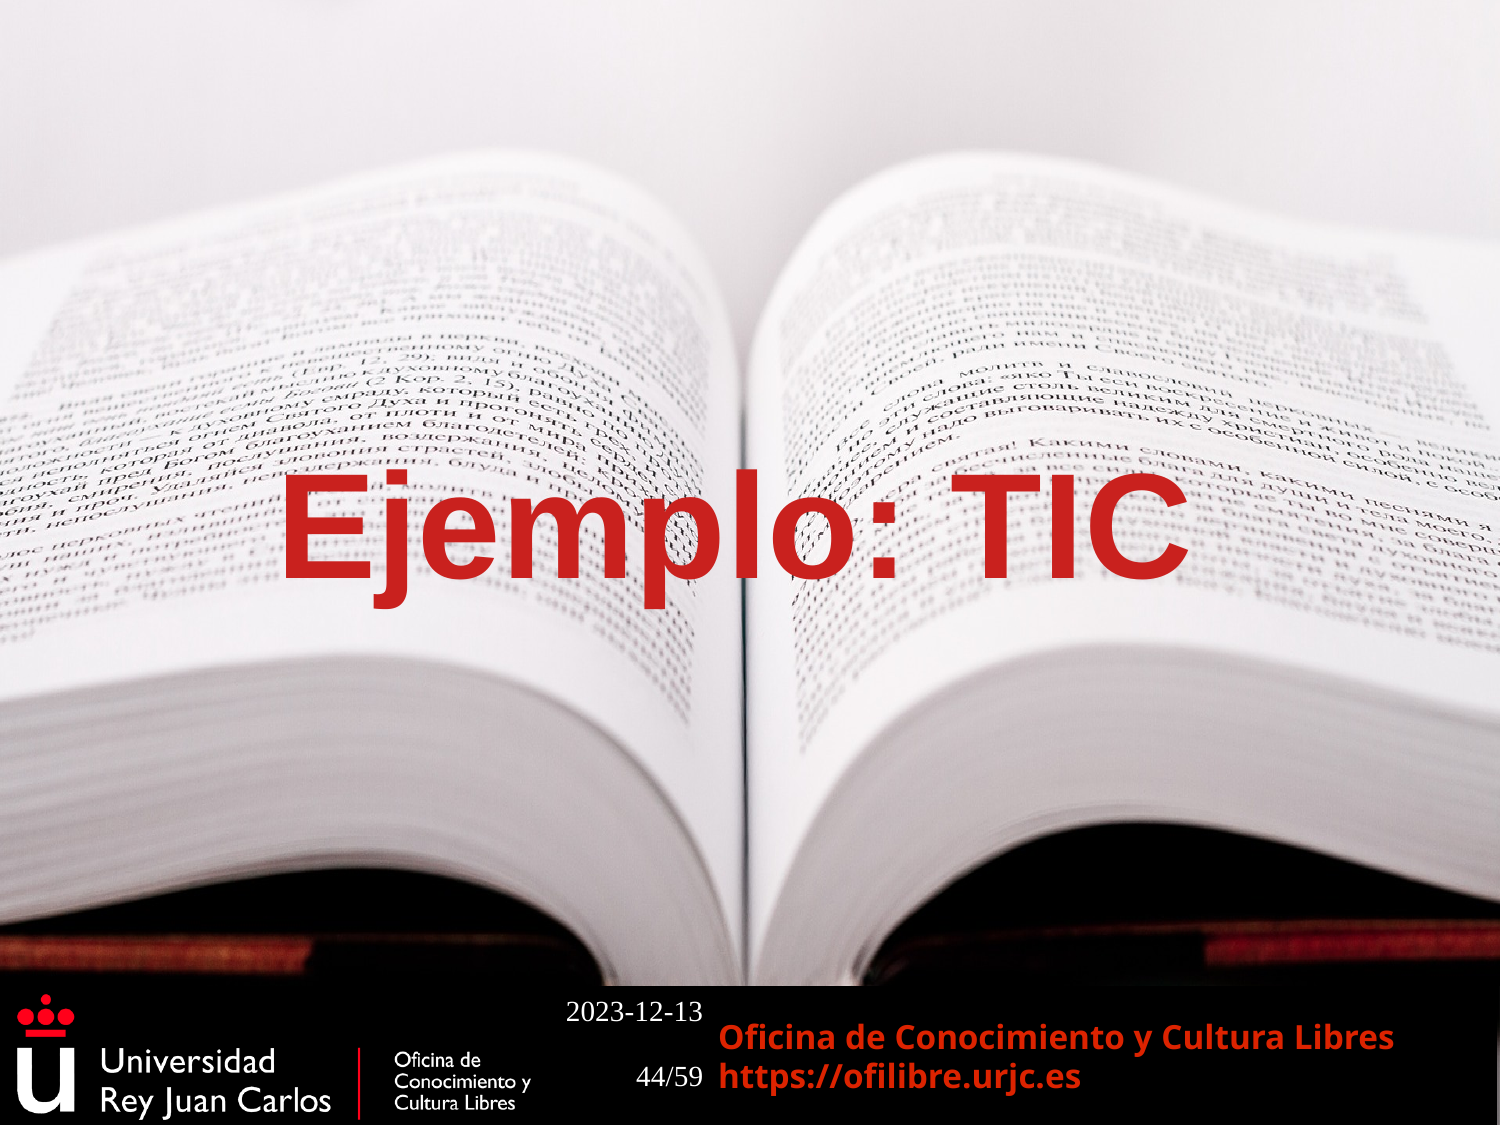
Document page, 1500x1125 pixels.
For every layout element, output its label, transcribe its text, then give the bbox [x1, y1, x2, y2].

text_box Ejemplo: TIC [120, 435, 1351, 618]
title [75, 389, 1425, 578]
picture [17, 994, 531, 1120]
picture [0, 0, 1500, 1125]
